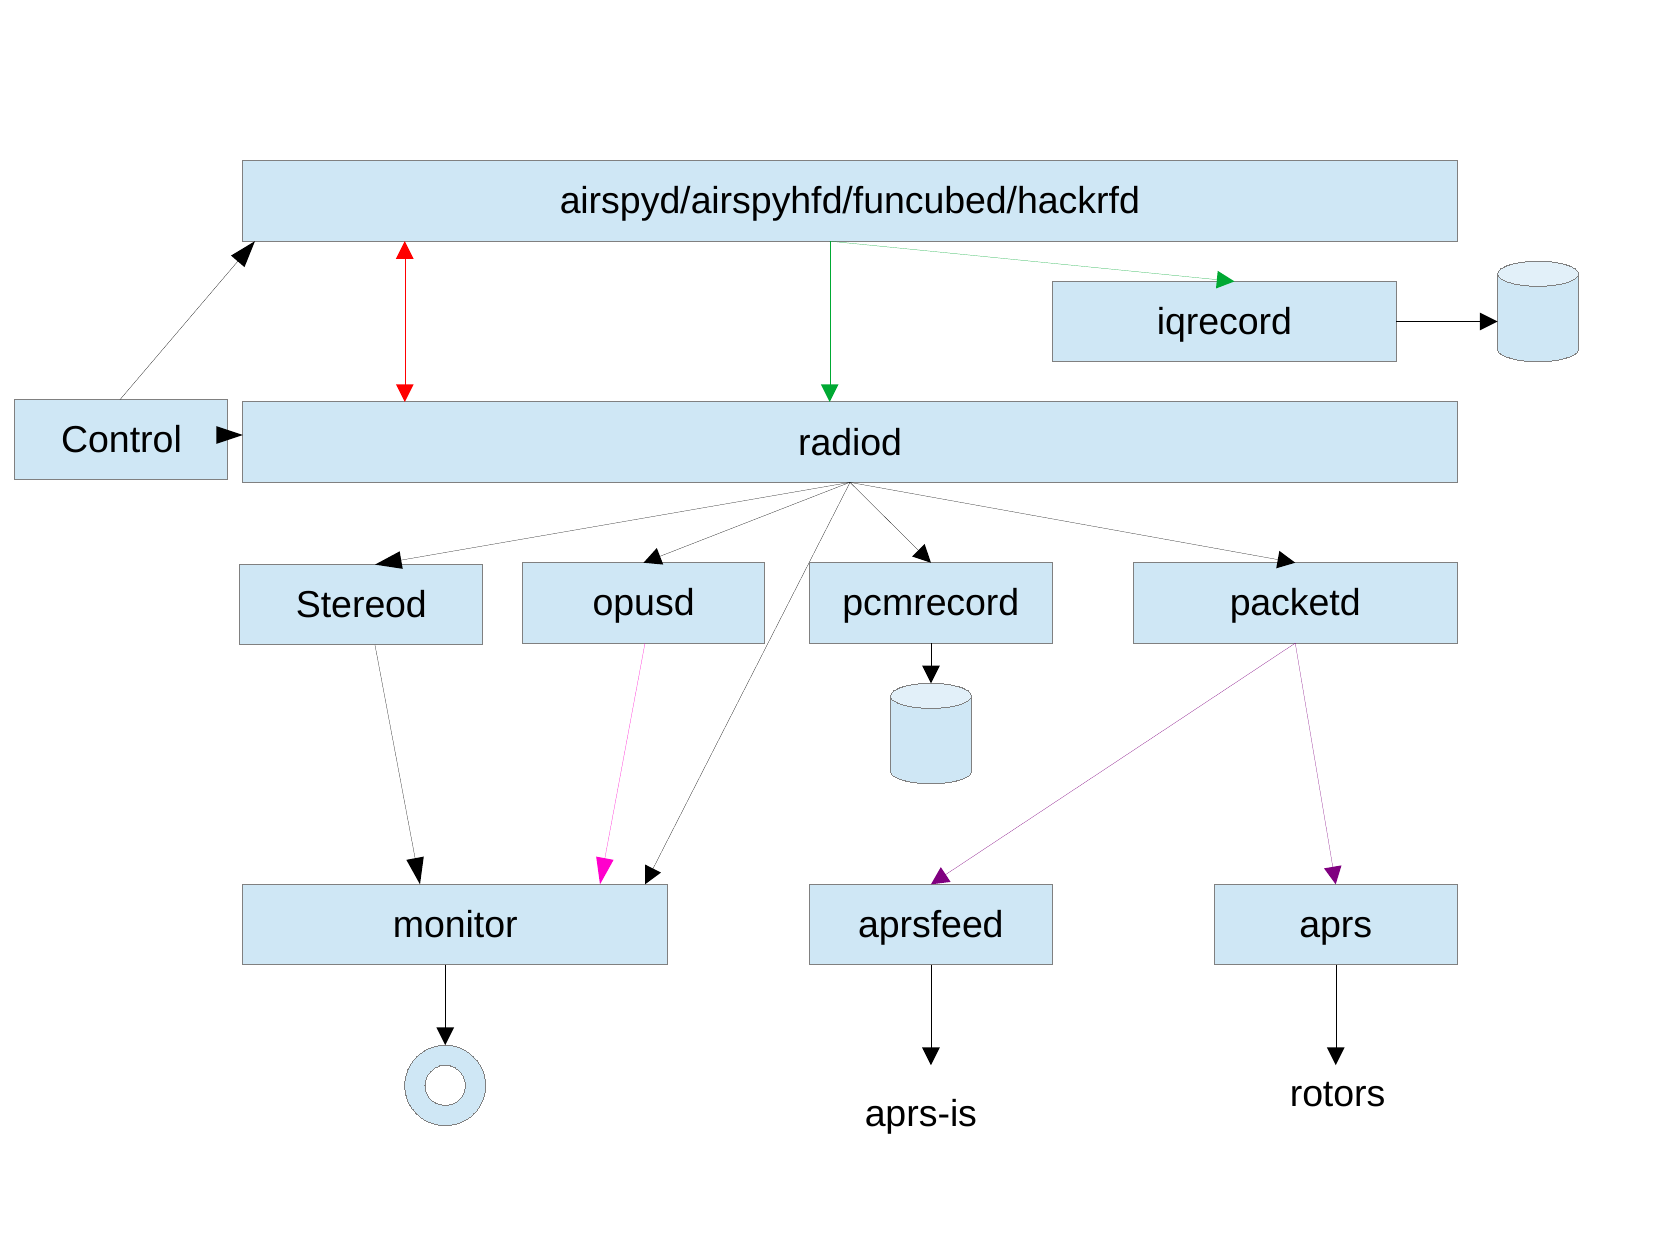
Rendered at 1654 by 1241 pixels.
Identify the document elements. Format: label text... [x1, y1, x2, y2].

text_box radiod [242, 401, 1458, 483]
text_box monitor [242, 884, 668, 965]
text_box pcmrecord [809, 562, 1053, 644]
text_box iqrecord [1052, 281, 1397, 362]
text_box aprsfeed [809, 884, 1053, 965]
text_box aprs [1214, 884, 1458, 965]
text_box rotors [1275, 1064, 1451, 1166]
text_box Control [14, 399, 228, 480]
text_box [1497, 275, 1579, 362]
text_box Stereod [239, 564, 483, 645]
text_box airspyd/airspyhfd/funcubed/hackrfd [242, 160, 1458, 242]
text_box opusd [522, 562, 765, 644]
text_box [890, 698, 972, 784]
text_box packetd [1133, 562, 1458, 644]
text_box [404, 1045, 486, 1126]
text_box aprs-is [849, 1085, 1012, 1167]
